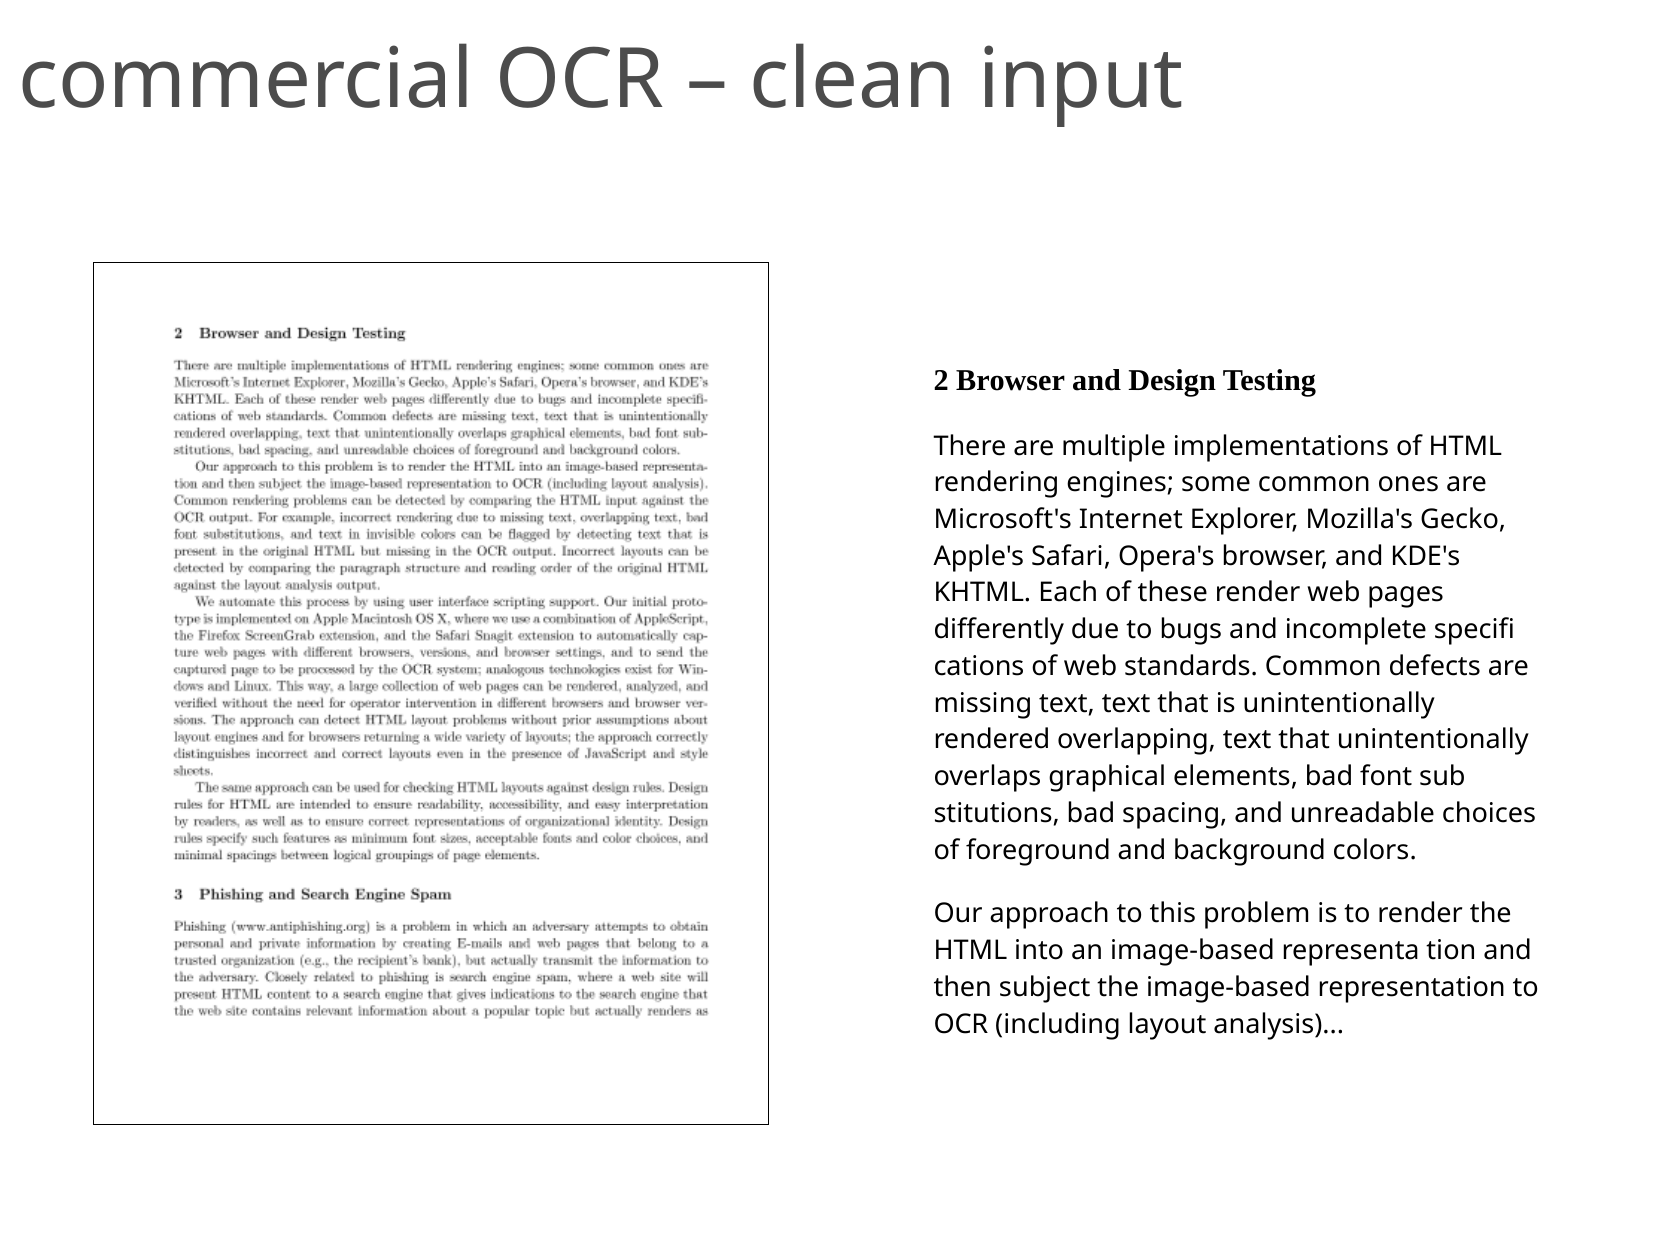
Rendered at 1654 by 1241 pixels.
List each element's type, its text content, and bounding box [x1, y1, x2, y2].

title commercial OCR – clean input [18, 7, 1654, 143]
text_box 2 Browser and Design Testing There are multiple implementations of HTML rendering engines; some common ones are Microsoft's Internet Explorer, Mozilla's Gecko, Apple's Safari, Opera's browser, and KDE's KHTML. Each of these render web pages differently due to bugs and incomplete specifi­ cations of web standards. Common defects are missing text, text that is unintentionally rendered overlapping, text that unintentionally overlaps graphical elements, bad font sub­ stitutions, bad spacing, and unreadable choices of foreground and background colors. Our approach to this problem is to render the HTML into an image-based representa­ tion and then subject the image-based representation to OCR (including layout analysis)... [918, 356, 1557, 1055]
picture [37, 206, 800, 1193]
